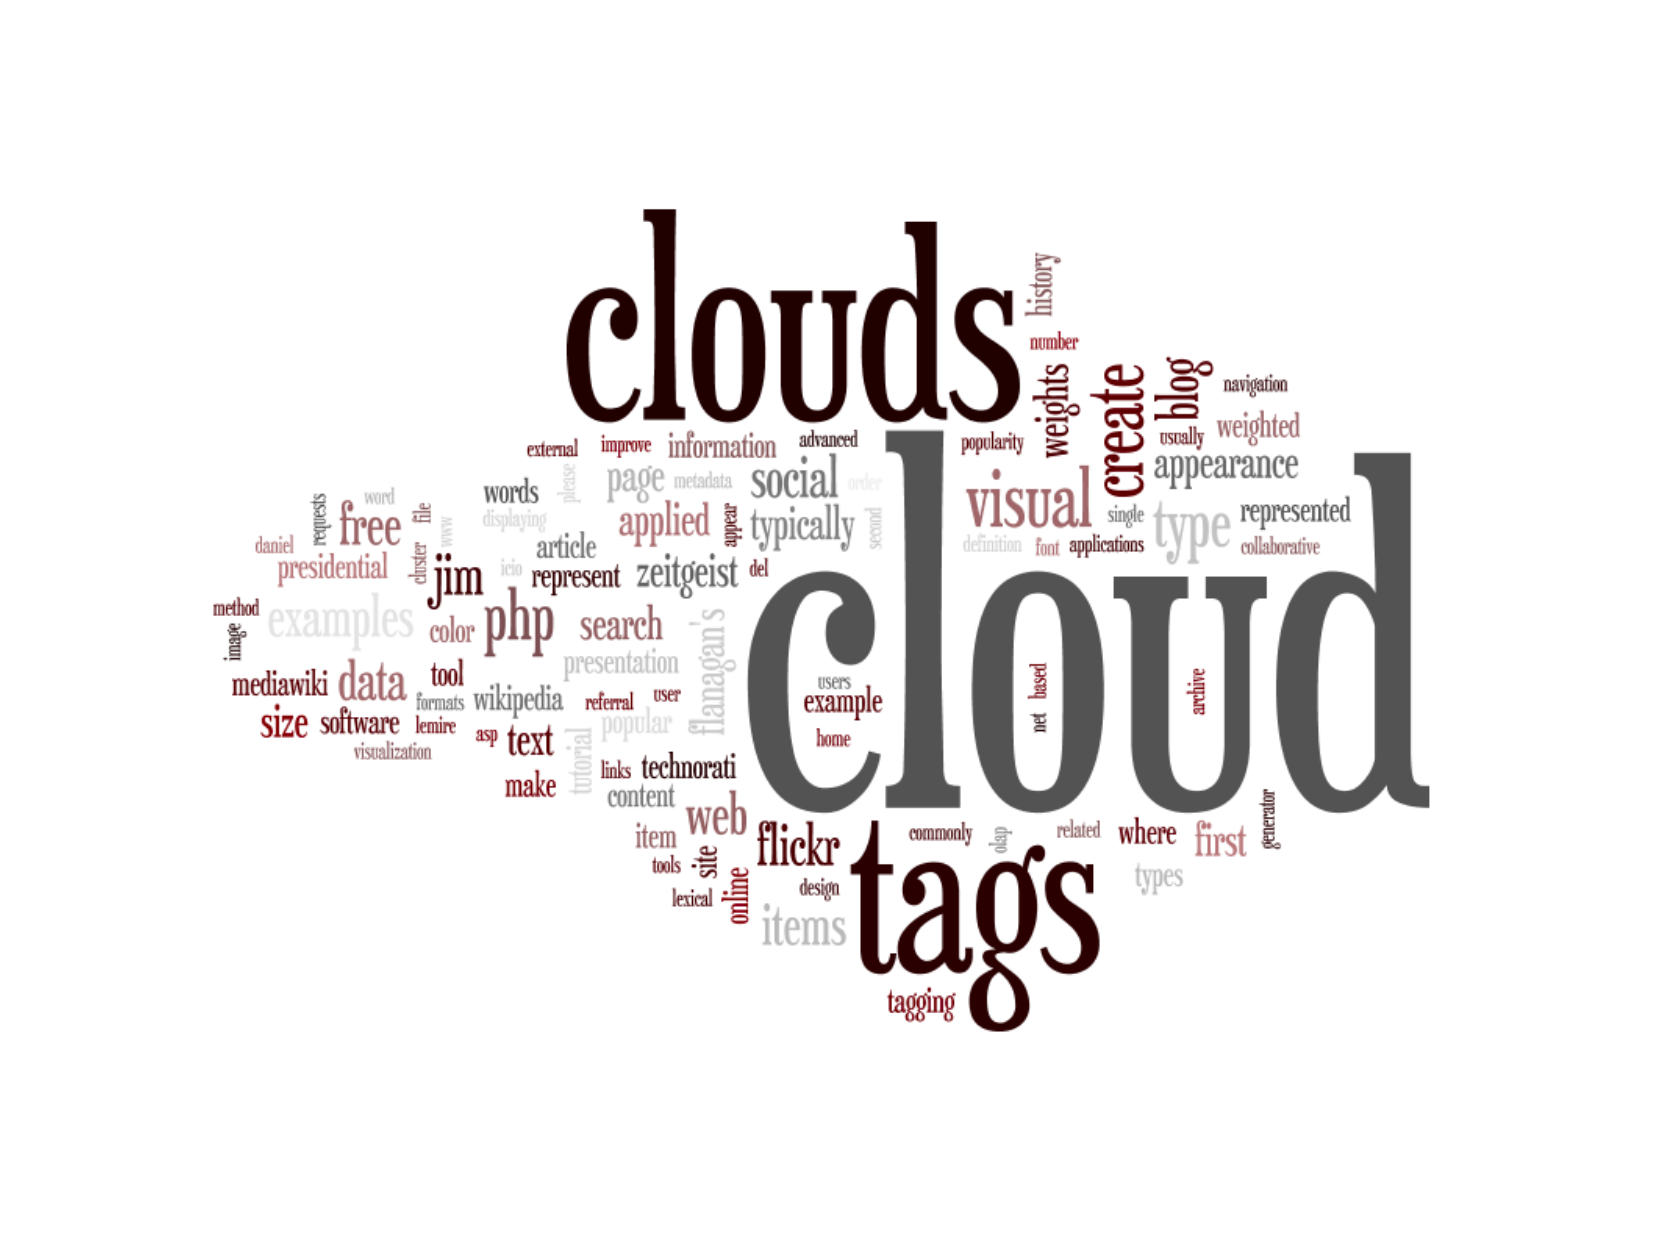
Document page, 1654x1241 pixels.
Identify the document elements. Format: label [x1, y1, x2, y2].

picture [195, 197, 1464, 1049]
